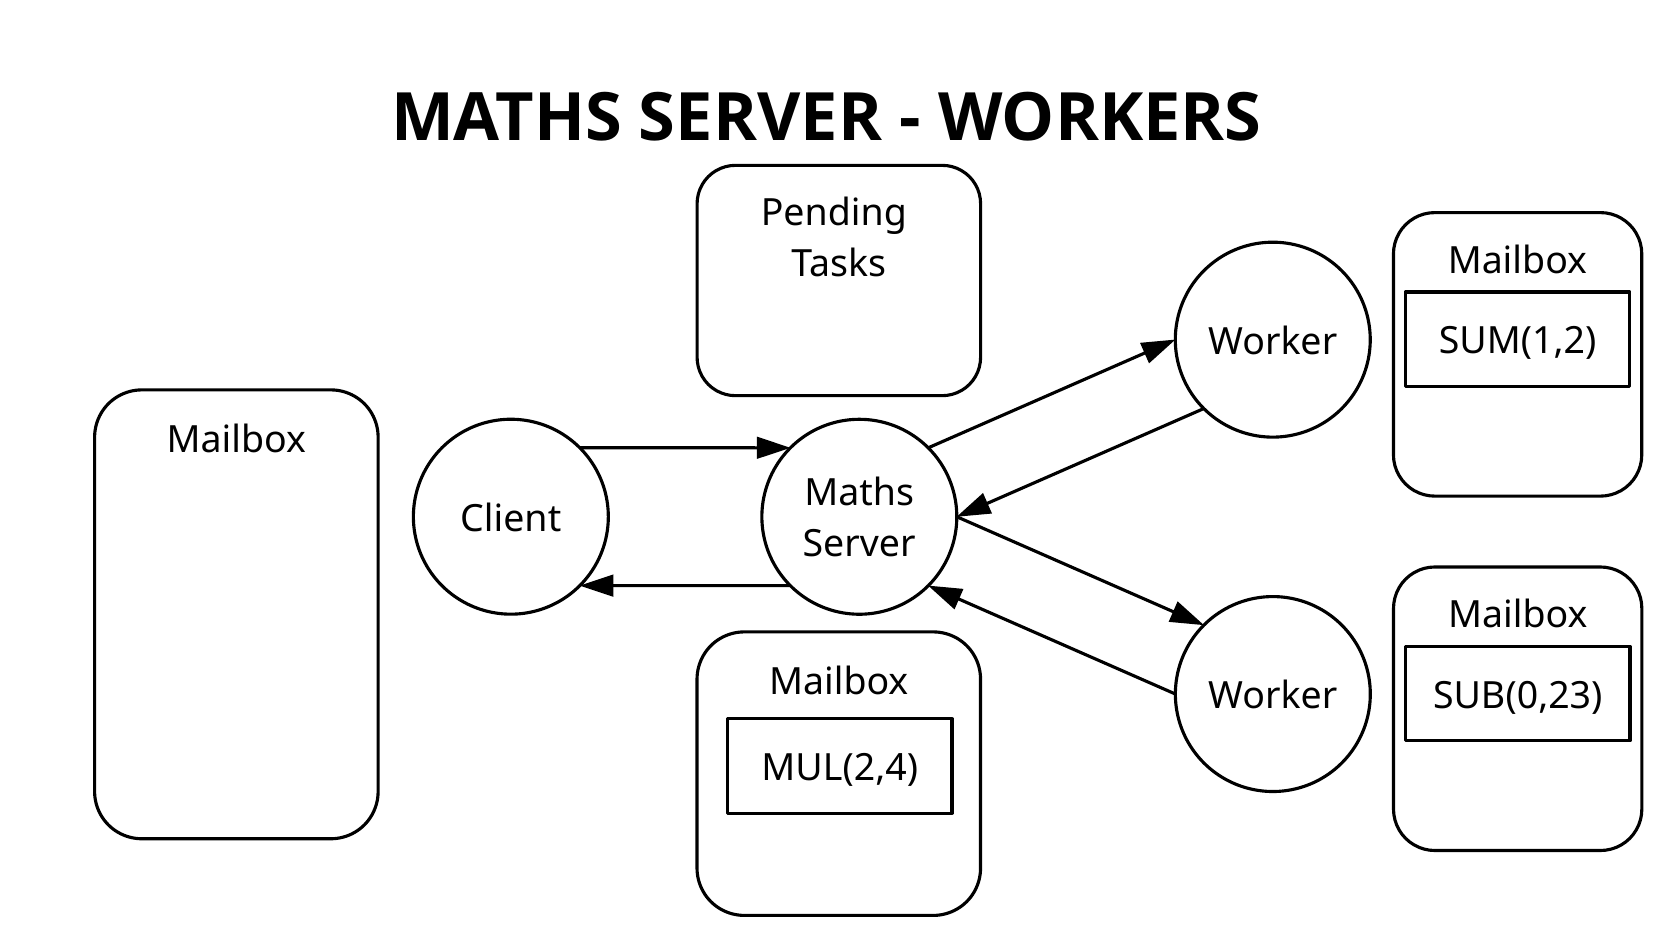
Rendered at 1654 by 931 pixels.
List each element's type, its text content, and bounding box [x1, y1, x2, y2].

text_box Mailbox [697, 631, 981, 916]
text_box Mailbox [1393, 566, 1642, 851]
text_box Mailbox [1393, 212, 1642, 497]
text_box SUM(1,2) [1405, 291, 1630, 387]
text_box SUB(0,23) [1405, 646, 1630, 741]
text_box Worker [1175, 242, 1371, 438]
text_box MUL(2,4) [727, 718, 952, 814]
text_box Pending Tasks [697, 165, 981, 396]
text_box Client [413, 419, 609, 615]
text_box Maths Server [761, 419, 957, 615]
text_box Mailbox [94, 389, 379, 839]
title MATHS SERVER - WORKERS [82, 36, 1571, 193]
text_box Worker [1175, 596, 1371, 792]
